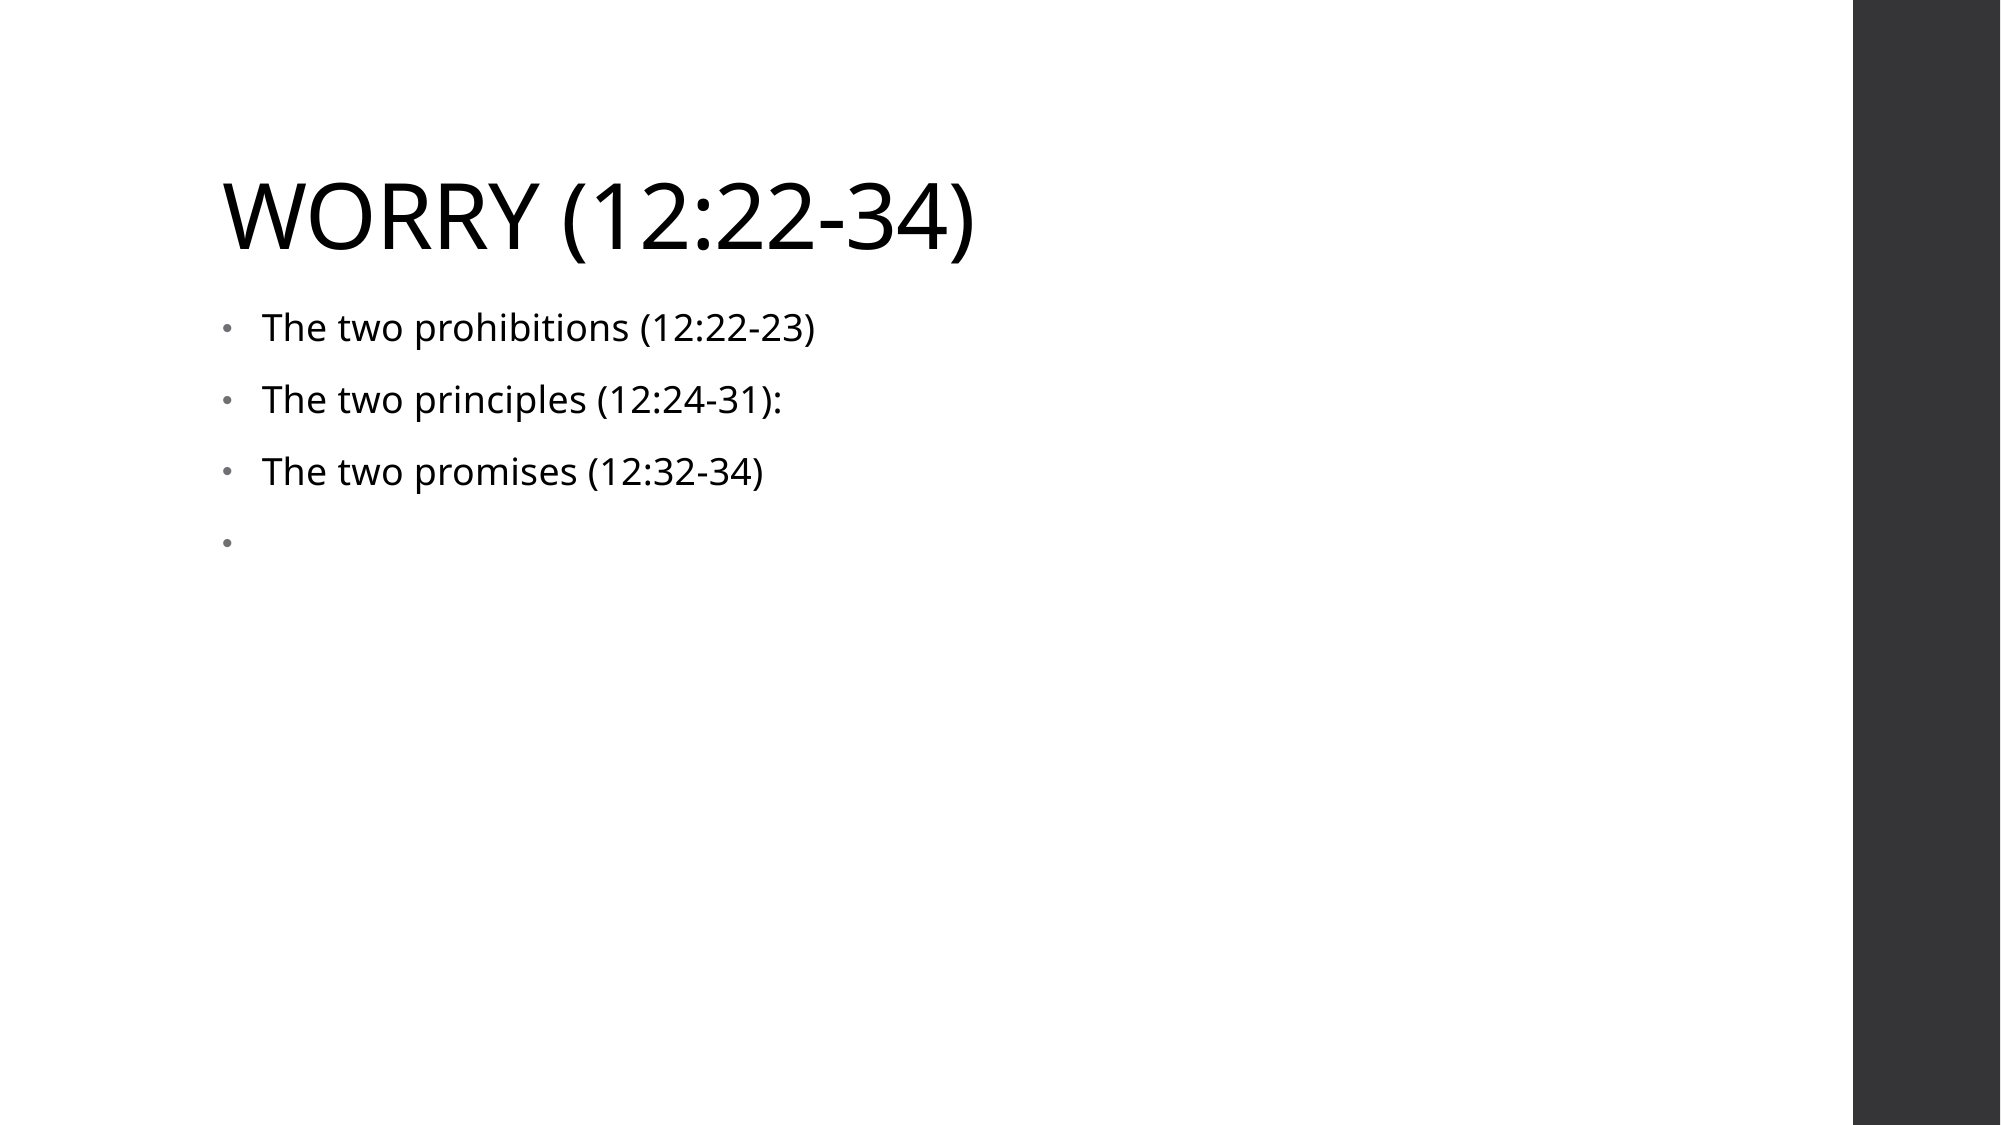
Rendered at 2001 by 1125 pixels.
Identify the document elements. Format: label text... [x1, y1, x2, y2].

title WORRY (12:22-34) [206, 60, 1797, 278]
list The two prohibitions (12:22-23) The two principles (12:24-31): The two promises (12:32-34) [206, 299, 1617, 1014]
